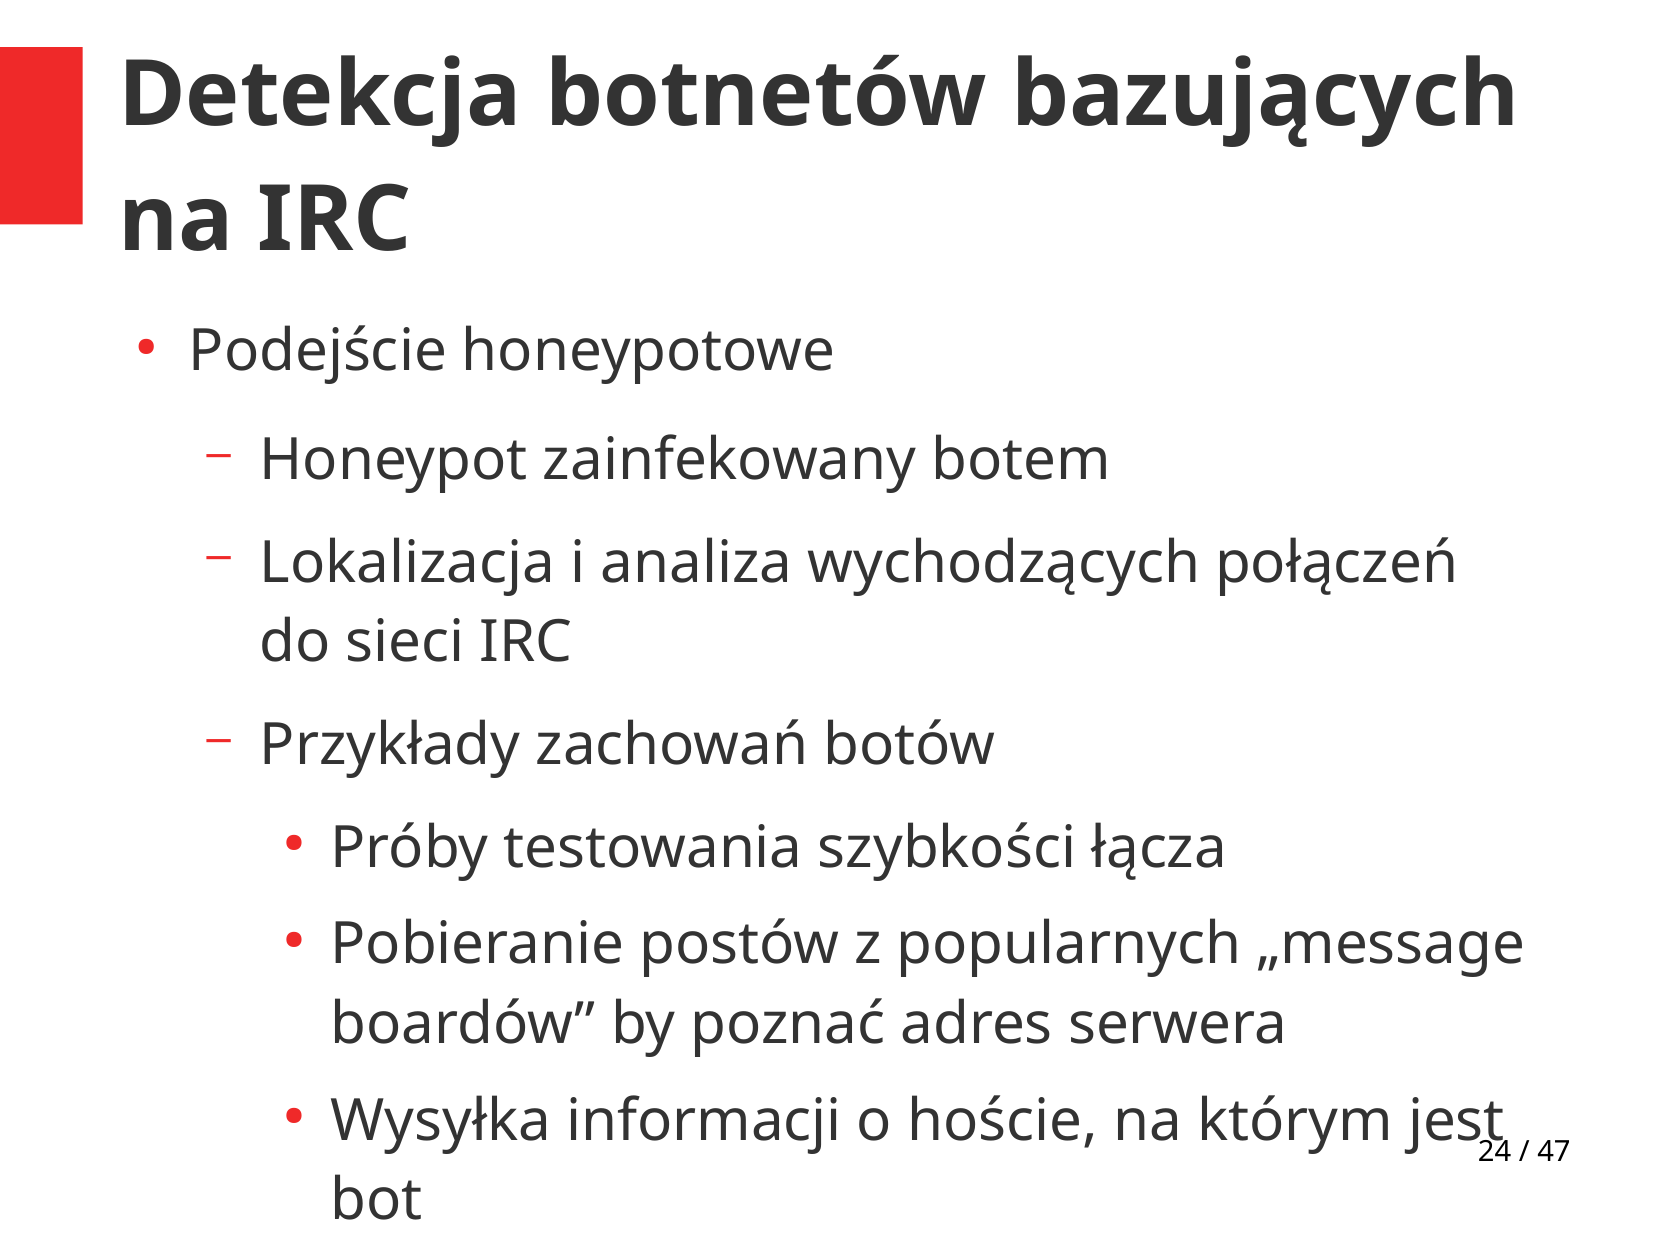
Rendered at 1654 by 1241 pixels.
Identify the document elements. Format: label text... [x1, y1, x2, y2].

list Podejście honeypotowe Honeypot zainfekowany botem Lokalizacja i analiza wychodzących połączeń do sieci IRC Przykłady zachowań botów Próby testowania szybkości łącza Pobieranie postów z popularnych „message boardów” by poznać adres serwera Wysyłka informacji o hoście, na którym jest bot [118, 308, 1536, 1028]
title Detekcja botnetów bazujących na IRC [118, 45, 1571, 260]
